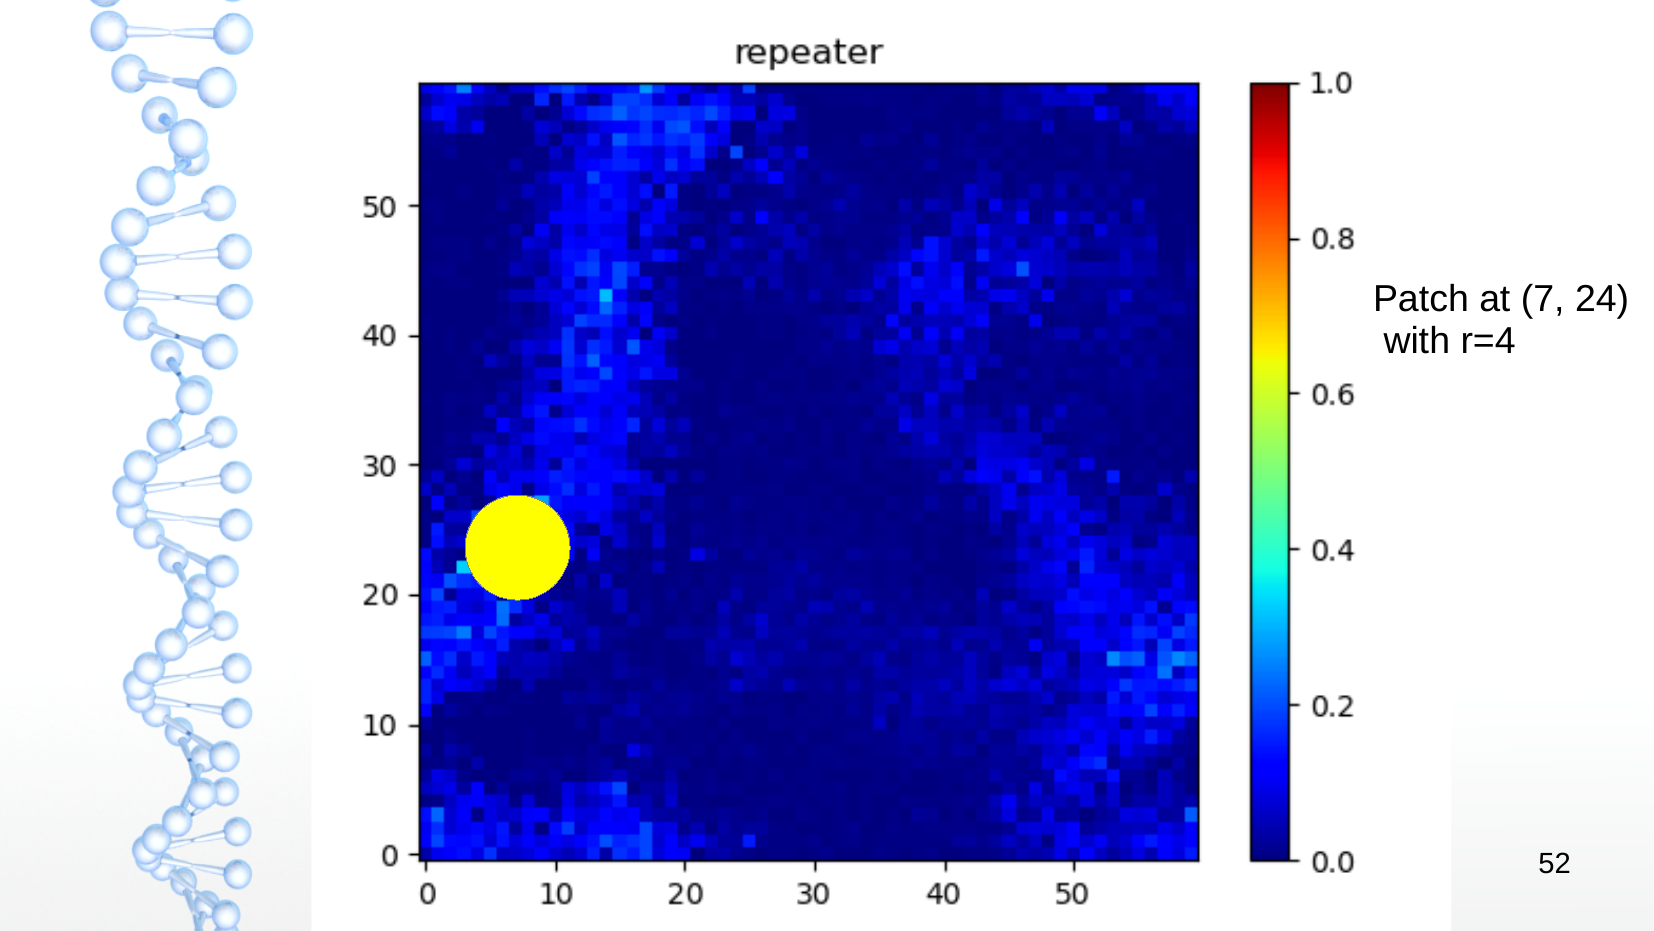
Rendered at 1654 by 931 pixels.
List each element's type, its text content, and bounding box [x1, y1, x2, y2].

text_box [465, 495, 571, 601]
text_box Patch at (7, 24) with r=4 [1358, 270, 1645, 369]
picture [0, 0, 1654, 931]
